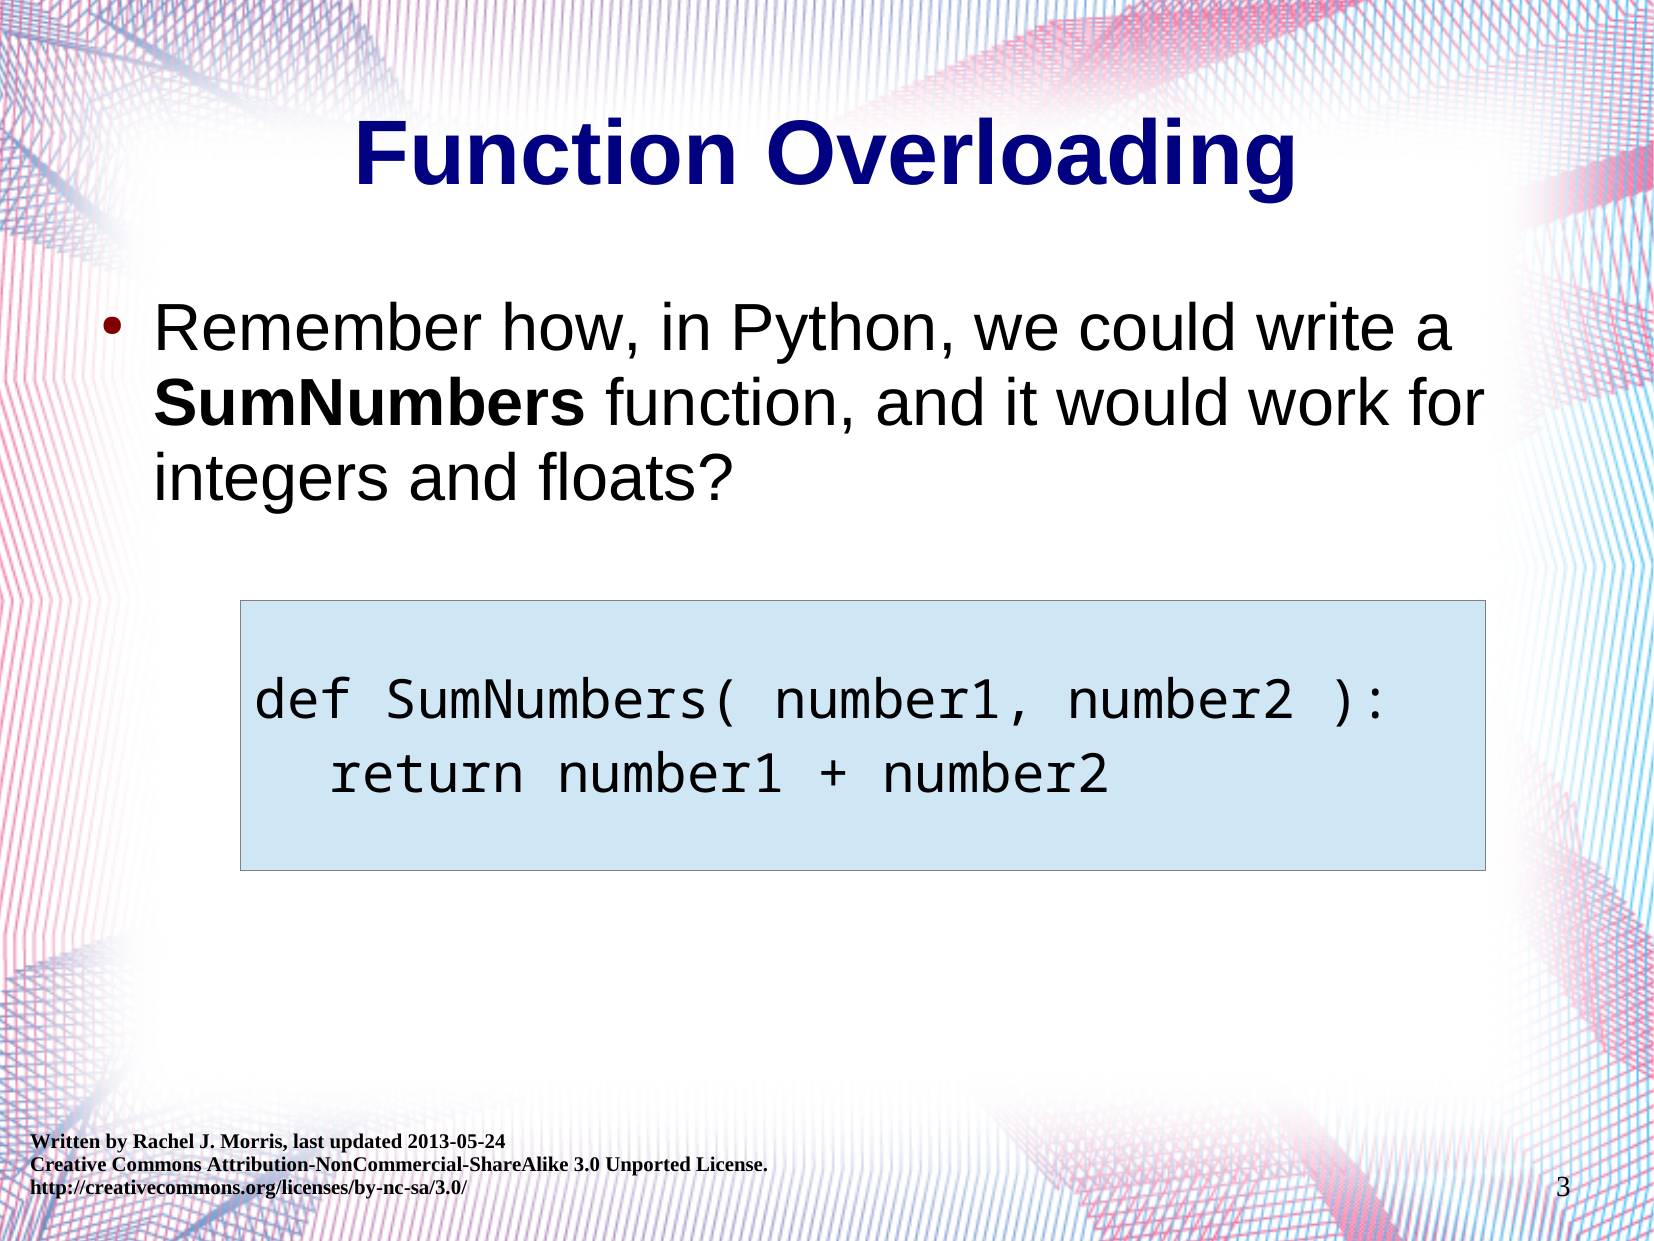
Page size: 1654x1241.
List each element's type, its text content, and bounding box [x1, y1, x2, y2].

list Remember how, in Python, we could write a SumNumbers function, and it would work for integers and floats? [82, 290, 1571, 526]
picture [0, 0, 1654, 1241]
title Function Overloading [82, 49, 1571, 257]
text_box def SumNumbers( number1, number2 ): return number1 + number2 [240, 600, 1486, 871]
